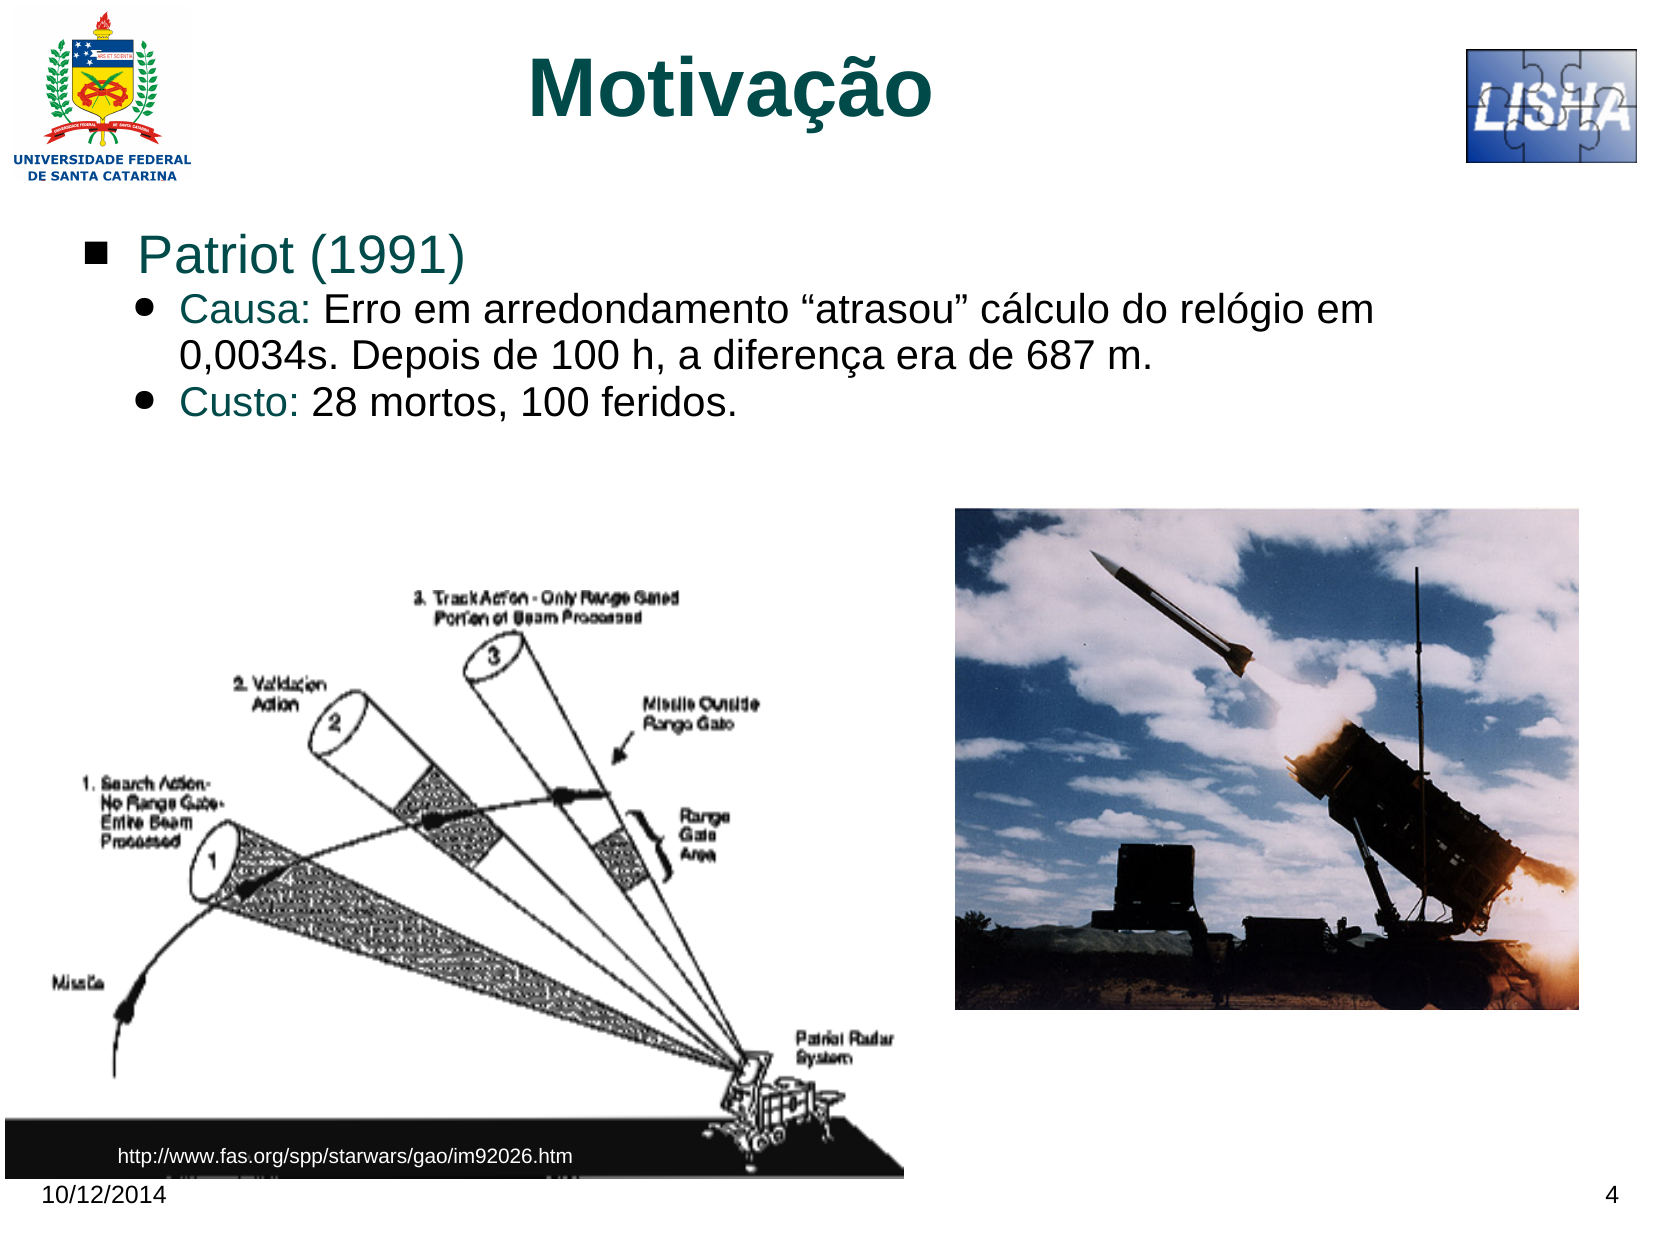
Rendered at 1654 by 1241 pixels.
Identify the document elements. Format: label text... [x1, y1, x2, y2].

list Patriot (1991) Causa: Erro em arredondamento “atrasou” cálculo do relógio em 0,0034s. Depois de 100 h, a diferença era de 687 m. Custo: 28 mortos, 100 feridos. [37, 225, 1506, 1163]
picture [5, 590, 904, 1179]
picture [13, 6, 191, 181]
picture [955, 507, 1579, 1010]
picture [1466, 49, 1637, 163]
text_box http://www.fas.org/spp/starwars/gao/im92026.htm [0, 1144, 874, 1212]
title Motivação [37, 37, 1426, 151]
